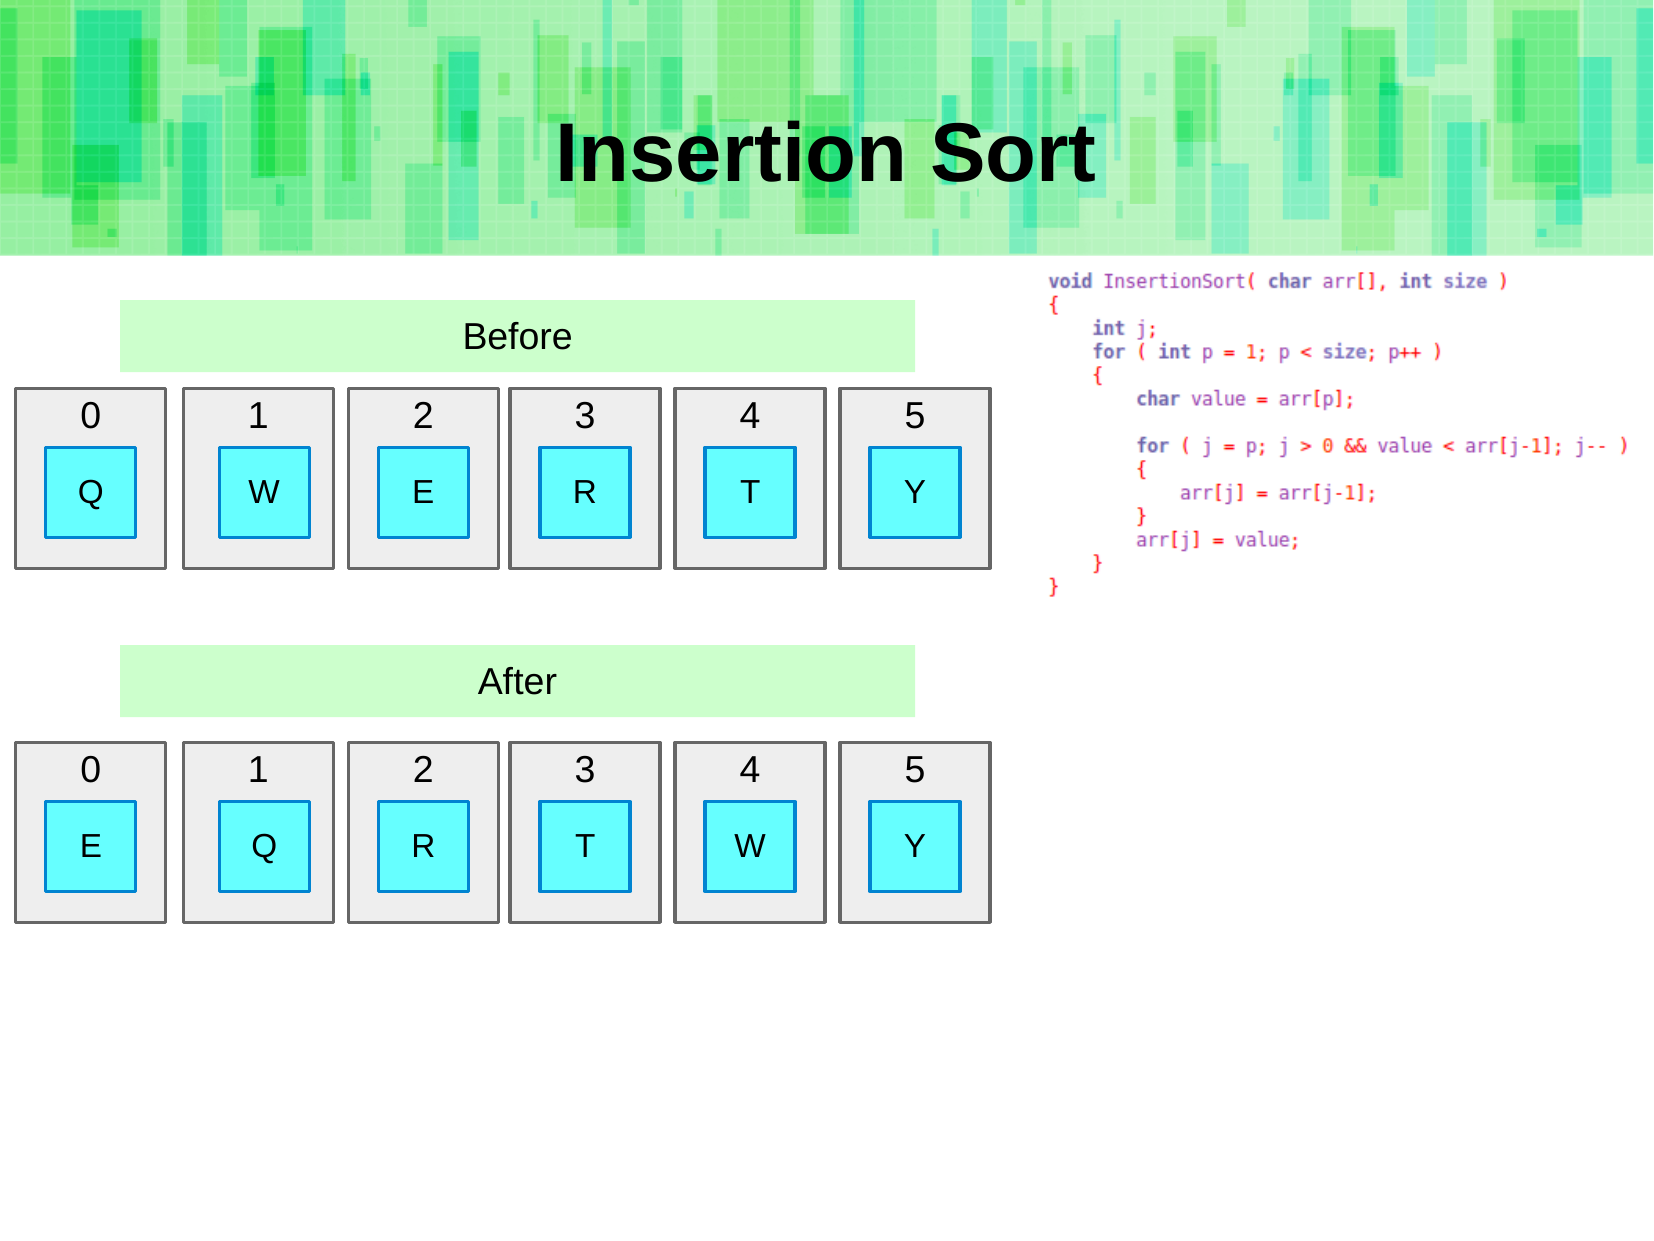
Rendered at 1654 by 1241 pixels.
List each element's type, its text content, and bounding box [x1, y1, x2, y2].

text_box 5 [840, 388, 991, 569]
text_box 4 [675, 388, 826, 569]
text_box R [378, 801, 469, 892]
text_box 4 [675, 742, 826, 923]
text_box T [705, 447, 796, 538]
text_box W [219, 447, 310, 538]
picture [0, 0, 1654, 1241]
text_box 3 [510, 742, 661, 923]
text_box 0 [15, 388, 166, 569]
text_box E [378, 447, 469, 538]
text_box 2 [348, 742, 499, 923]
title Insertion Sort [82, 49, 1571, 257]
text_box R [540, 447, 631, 538]
text_box Q [219, 801, 310, 892]
text_box Q [45, 447, 136, 538]
text_box 1 [183, 388, 334, 569]
text_box 2 [348, 388, 499, 569]
text_box Y [870, 801, 961, 892]
text_box After [120, 645, 916, 718]
text_box 1 [183, 742, 334, 923]
text_box 0 [15, 742, 166, 923]
text_box Y [870, 447, 961, 538]
text_box 3 [510, 388, 661, 569]
text_box T [540, 801, 631, 892]
text_box 5 [840, 742, 991, 923]
text_box W [705, 801, 796, 892]
text_box Before [120, 300, 916, 373]
text_box E [45, 801, 136, 892]
